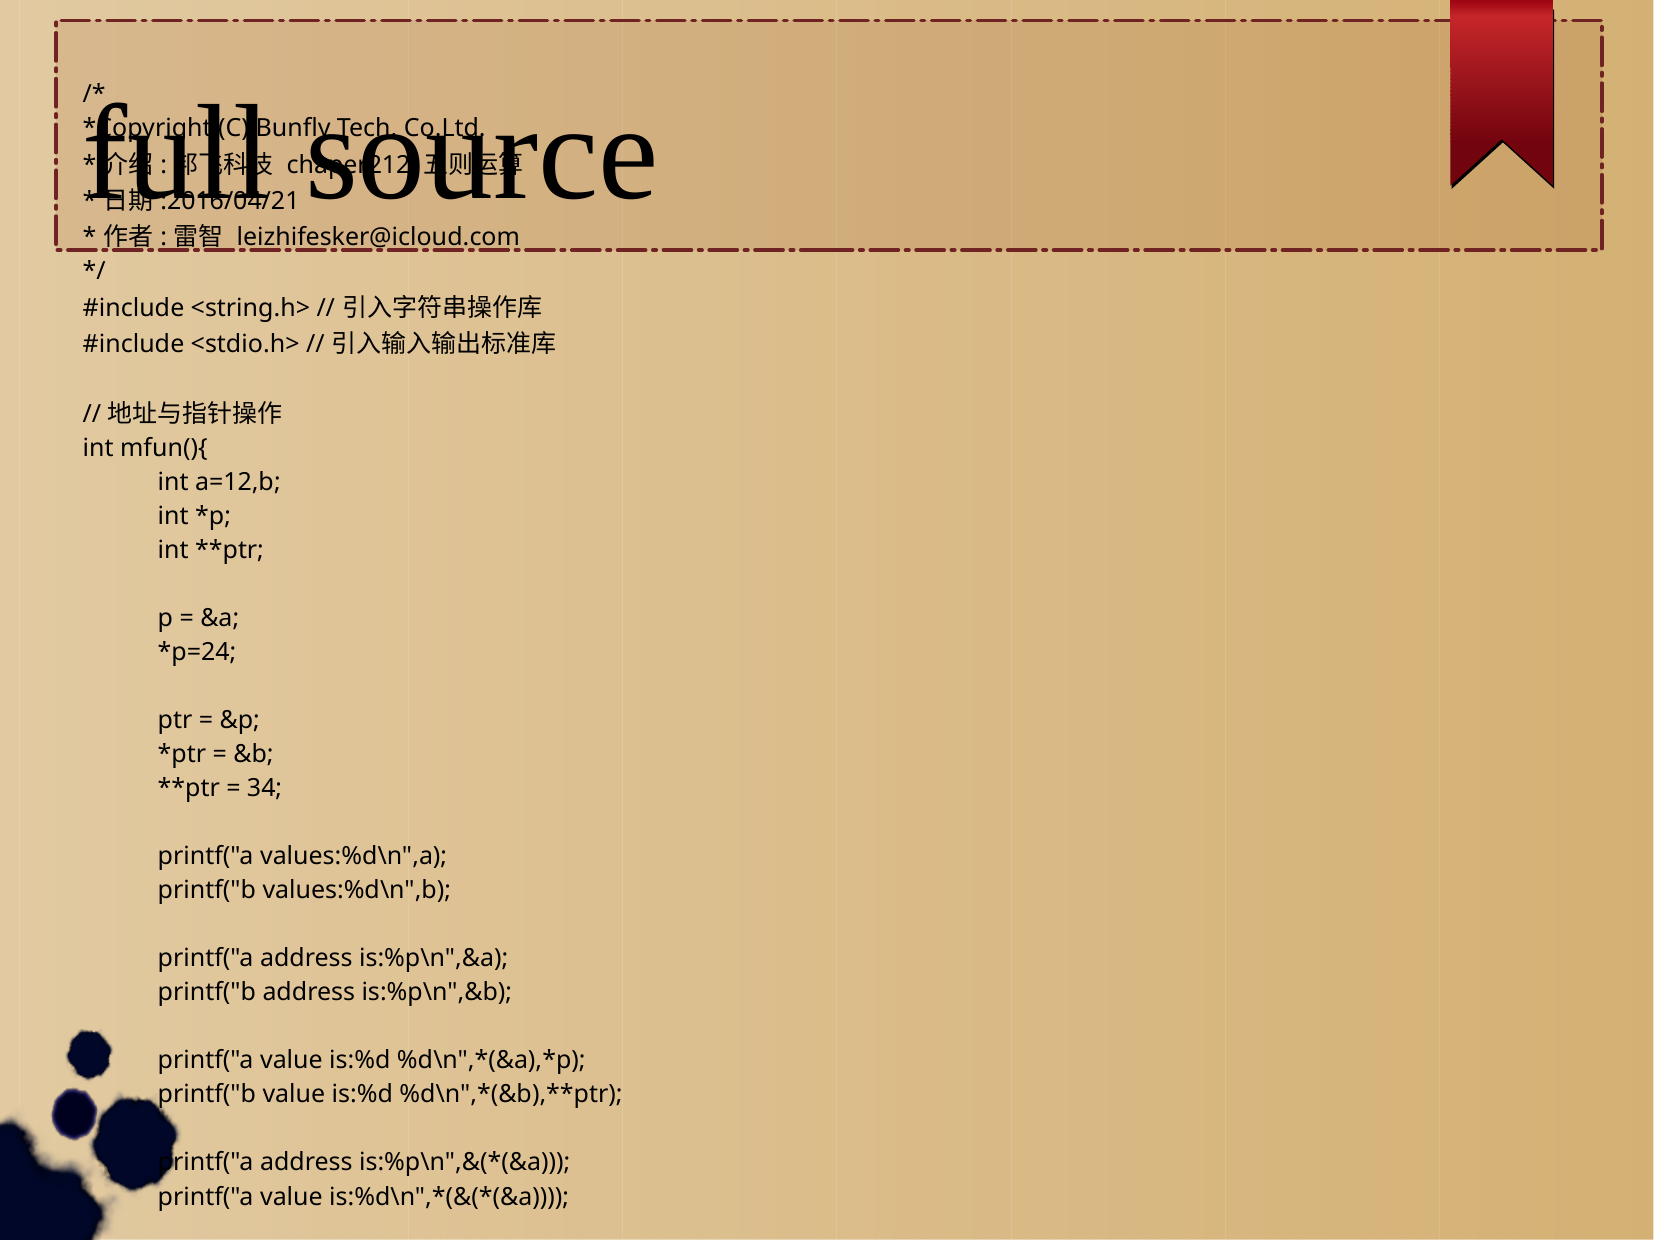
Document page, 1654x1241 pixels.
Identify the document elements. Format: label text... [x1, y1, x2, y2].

title full source [82, 49, 1571, 224]
subtitle /* *Copyright (C),Bunfly Tech. Co.Ltd. *介绍:邦飞科技 chaper212 五则运算 *日期:2016/04/21 *作者:雷智 leizhifesker@icloud.com */ #include <string.h> //引入字符串操作库 #include <stdio.h> //引入输入输出标准库 //地址与指针操作 int mfun(){ int a=12,b; int *p; int **ptr; p = &a; *p=24; ptr = &p; *ptr = &b; **ptr = 34; printf("a values:%d\n",a); printf("b values:%d\n",b); printf("a address is:%p\n",&a); printf("b address is:%p\n",&b); printf("a value is:%d %d\n",*(&a),*p); printf("b value is:%d %d\n",*(&b),**ptr); printf("a address is:%p\n",&(*(&a))); printf("a value is:%d\n",*(&(*(&a)))); printf("a value is:0x%08x\n",*(&(*(&a)))); } [82, 224, 1571, 1200]
